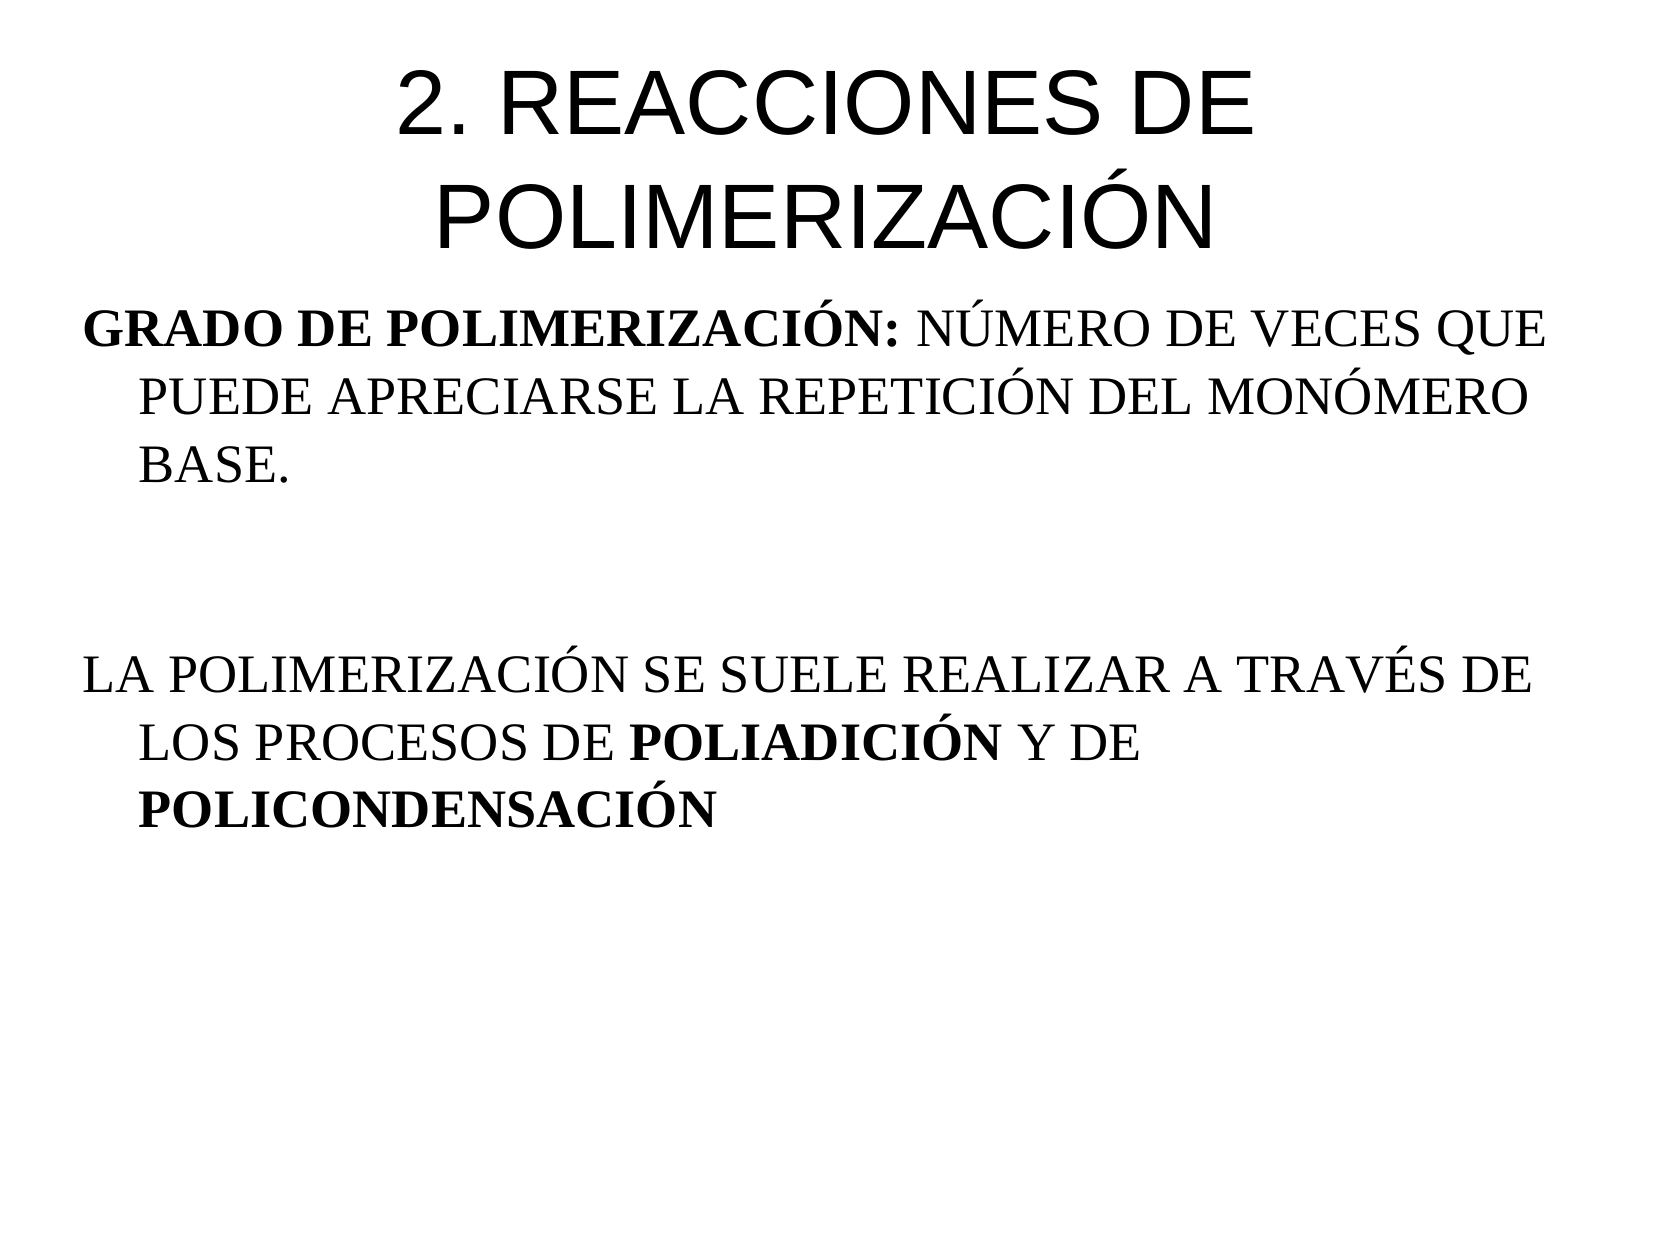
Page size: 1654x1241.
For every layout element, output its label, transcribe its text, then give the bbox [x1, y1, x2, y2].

title 2. REACCIONES DE POLIMERIZACIÓN [82, 38, 1571, 268]
list GRADO DE POLIMERIZACIÓN: NÚMERO DE VECES QUE PUEDE APRECIARSE LA REPETICIÓN DEL MONÓMERO BASE. LA POLIMERIZACIÓN SE SUELE REALIZAR A TRAVÉS DE LOS PROCESOS DE POLIADICIÓN Y DE POLICONDENSACIÓN [82, 290, 1571, 1109]
